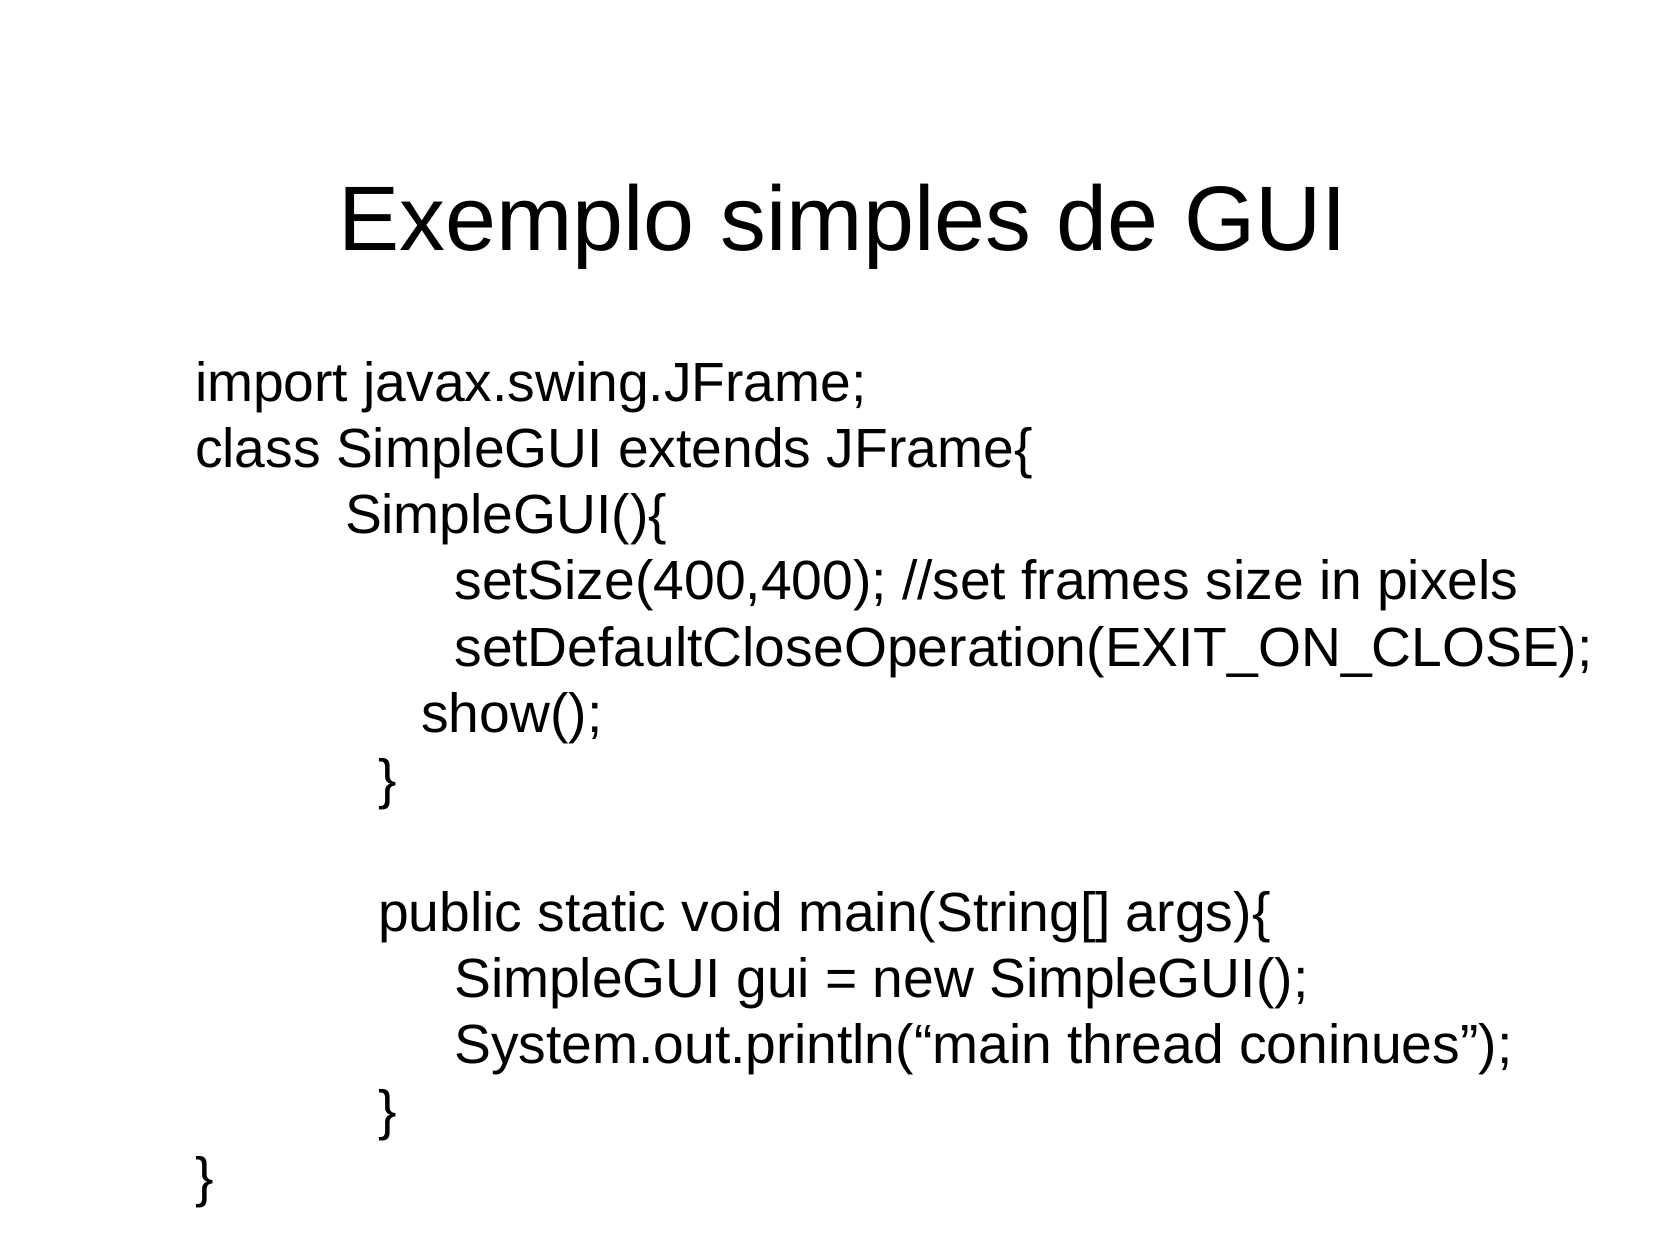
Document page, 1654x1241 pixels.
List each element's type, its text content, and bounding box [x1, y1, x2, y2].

text_box import javax.swing.JFrame; class SimpleGUI extends JFrame{ SimpleGUI(){ setSize(400,400); //set frames size in pixels setDefaultCloseOperation(EXIT_ON_CLOSE); show(); } public static void main(String[] args){ SimpleGUI gui = new SimpleGUI(); System.out.println(“main thread coninues”); } } [180, 338, 1609, 1215]
title Exemplo simples de GUI [124, 110, 1530, 317]
